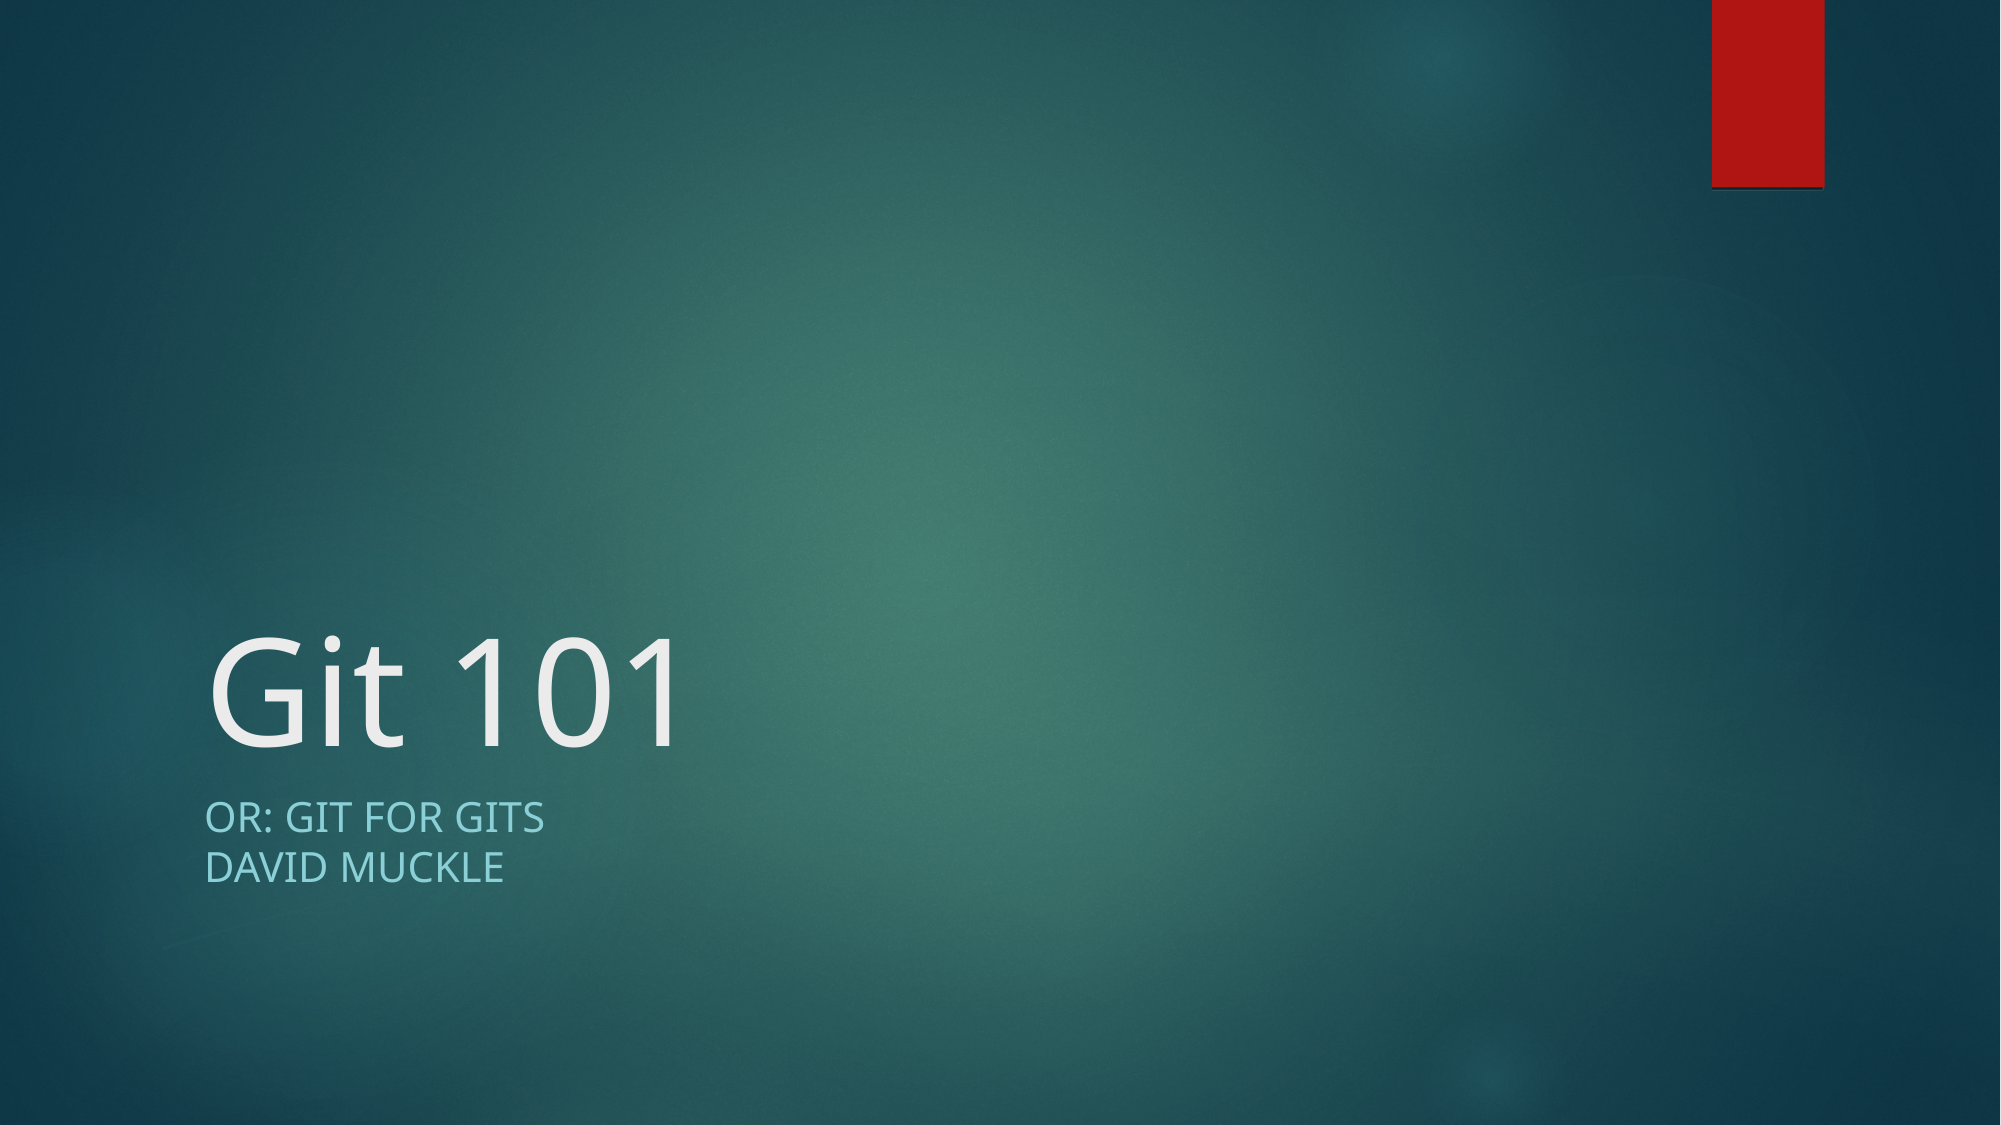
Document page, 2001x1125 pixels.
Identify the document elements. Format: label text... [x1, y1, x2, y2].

text_box Git 101 [189, 237, 1638, 783]
text_box Or: Git for Gits David Muckle [189, 783, 1638, 925]
picture [0, 0, 2001, 1125]
